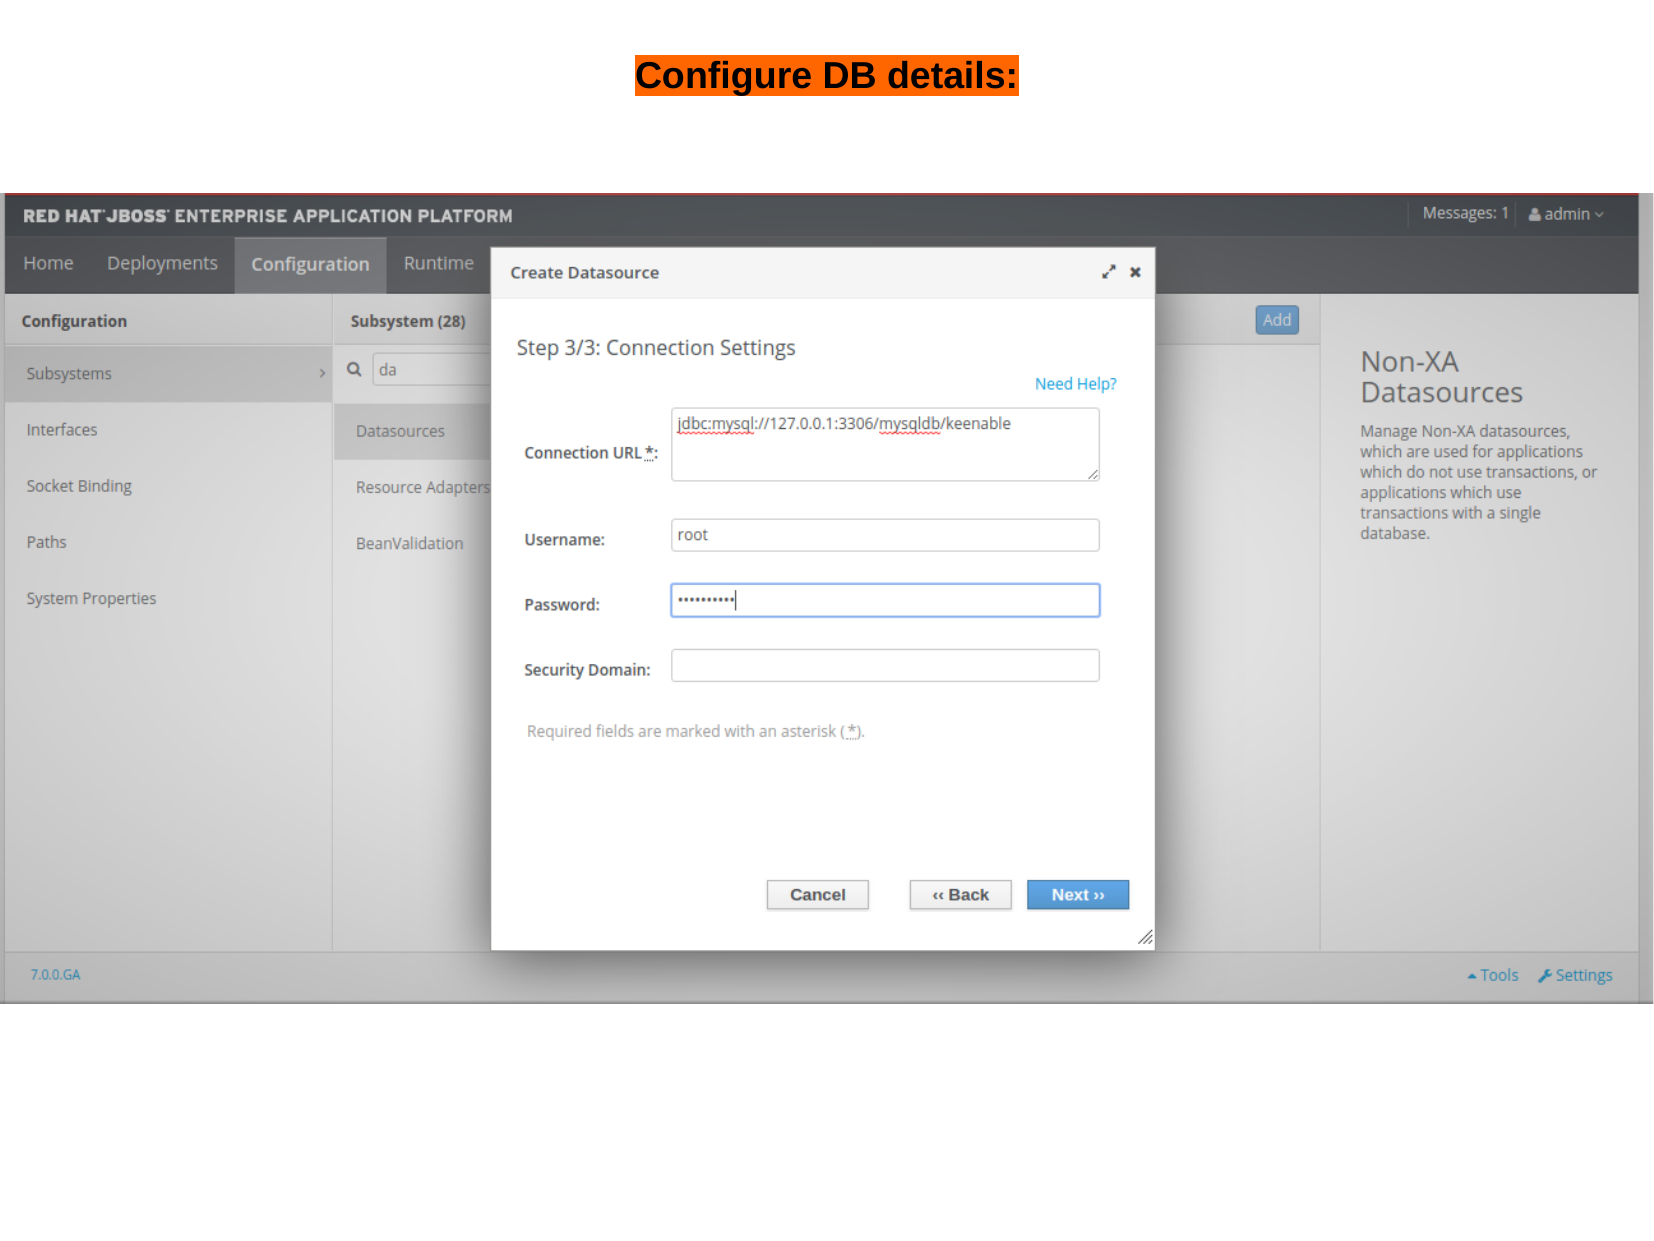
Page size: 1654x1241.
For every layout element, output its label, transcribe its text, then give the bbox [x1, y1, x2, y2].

picture [0, 193, 1654, 1004]
text_box Configure DB details: [0, 47, 1654, 105]
